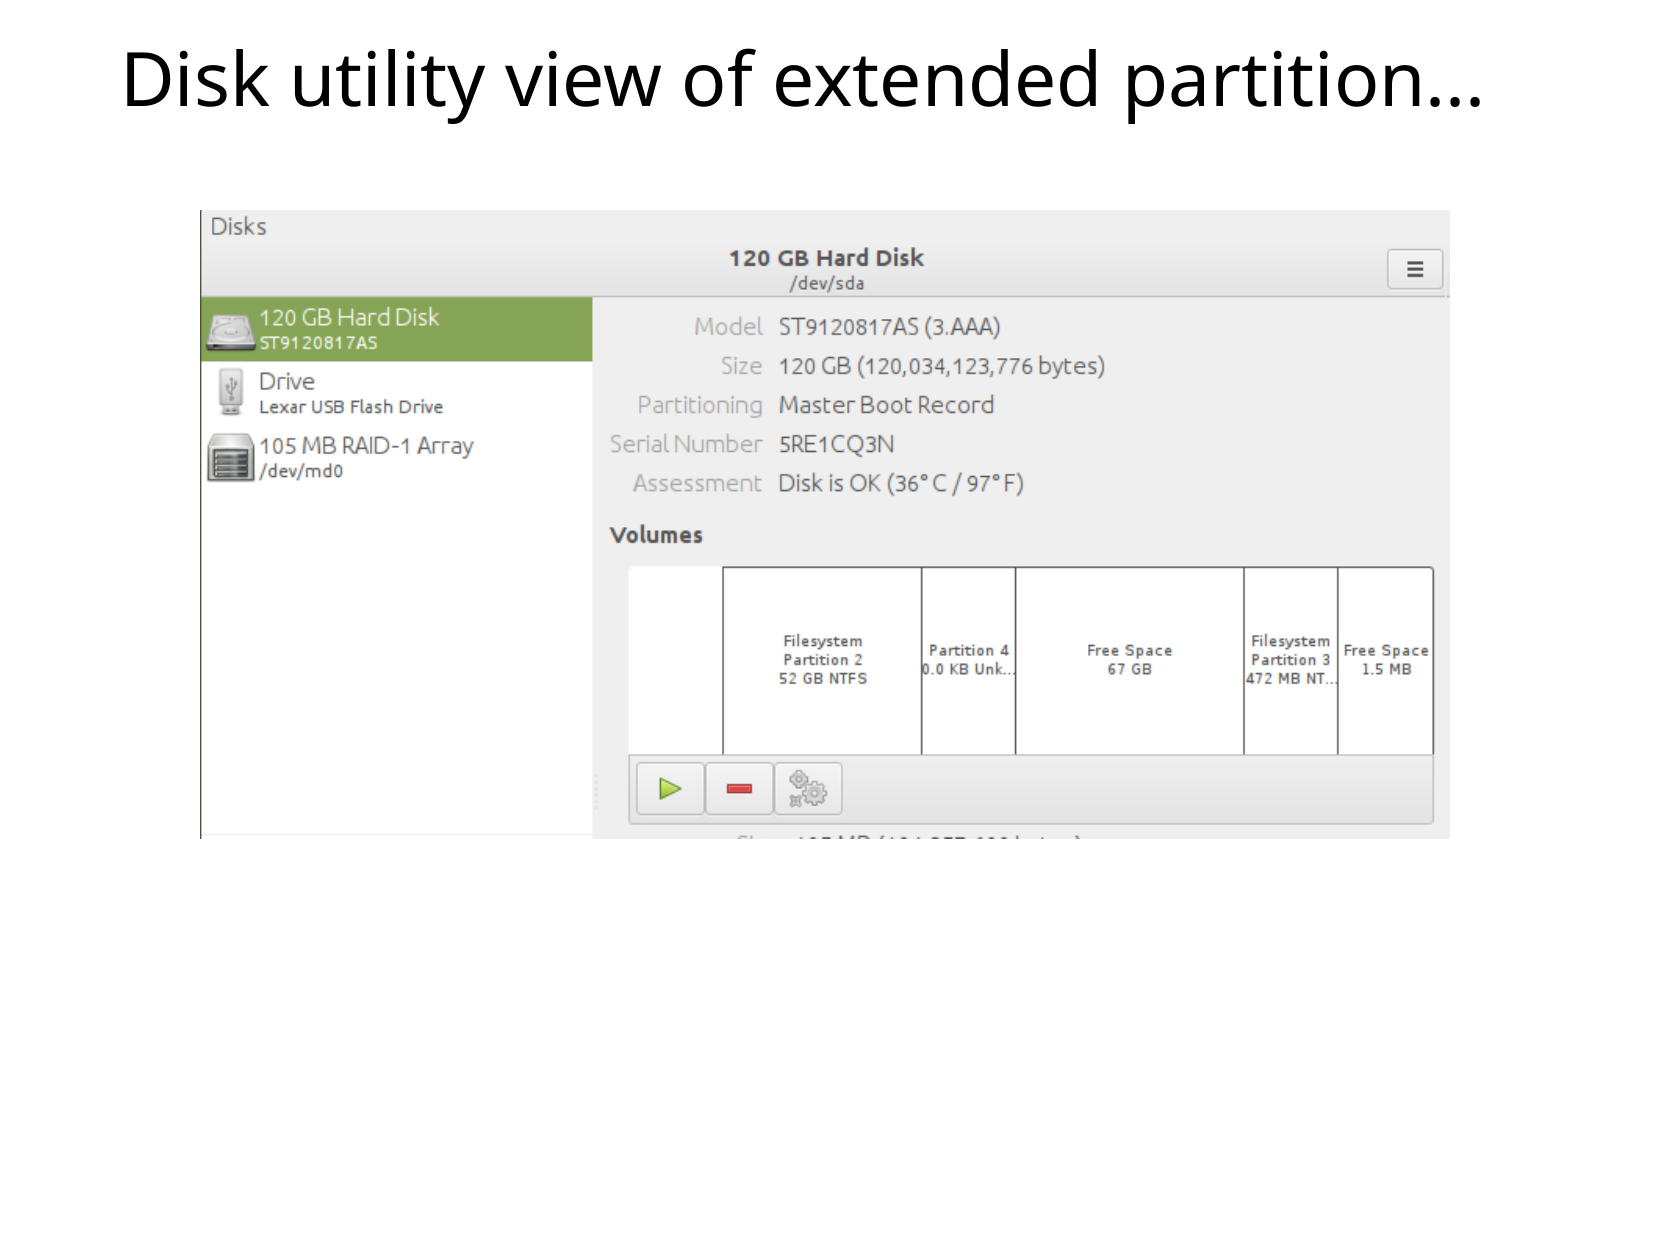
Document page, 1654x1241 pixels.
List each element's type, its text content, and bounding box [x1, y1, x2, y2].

title Disk utility view of extended partition... [59, 36, 1548, 119]
picture [200, 210, 1450, 839]
